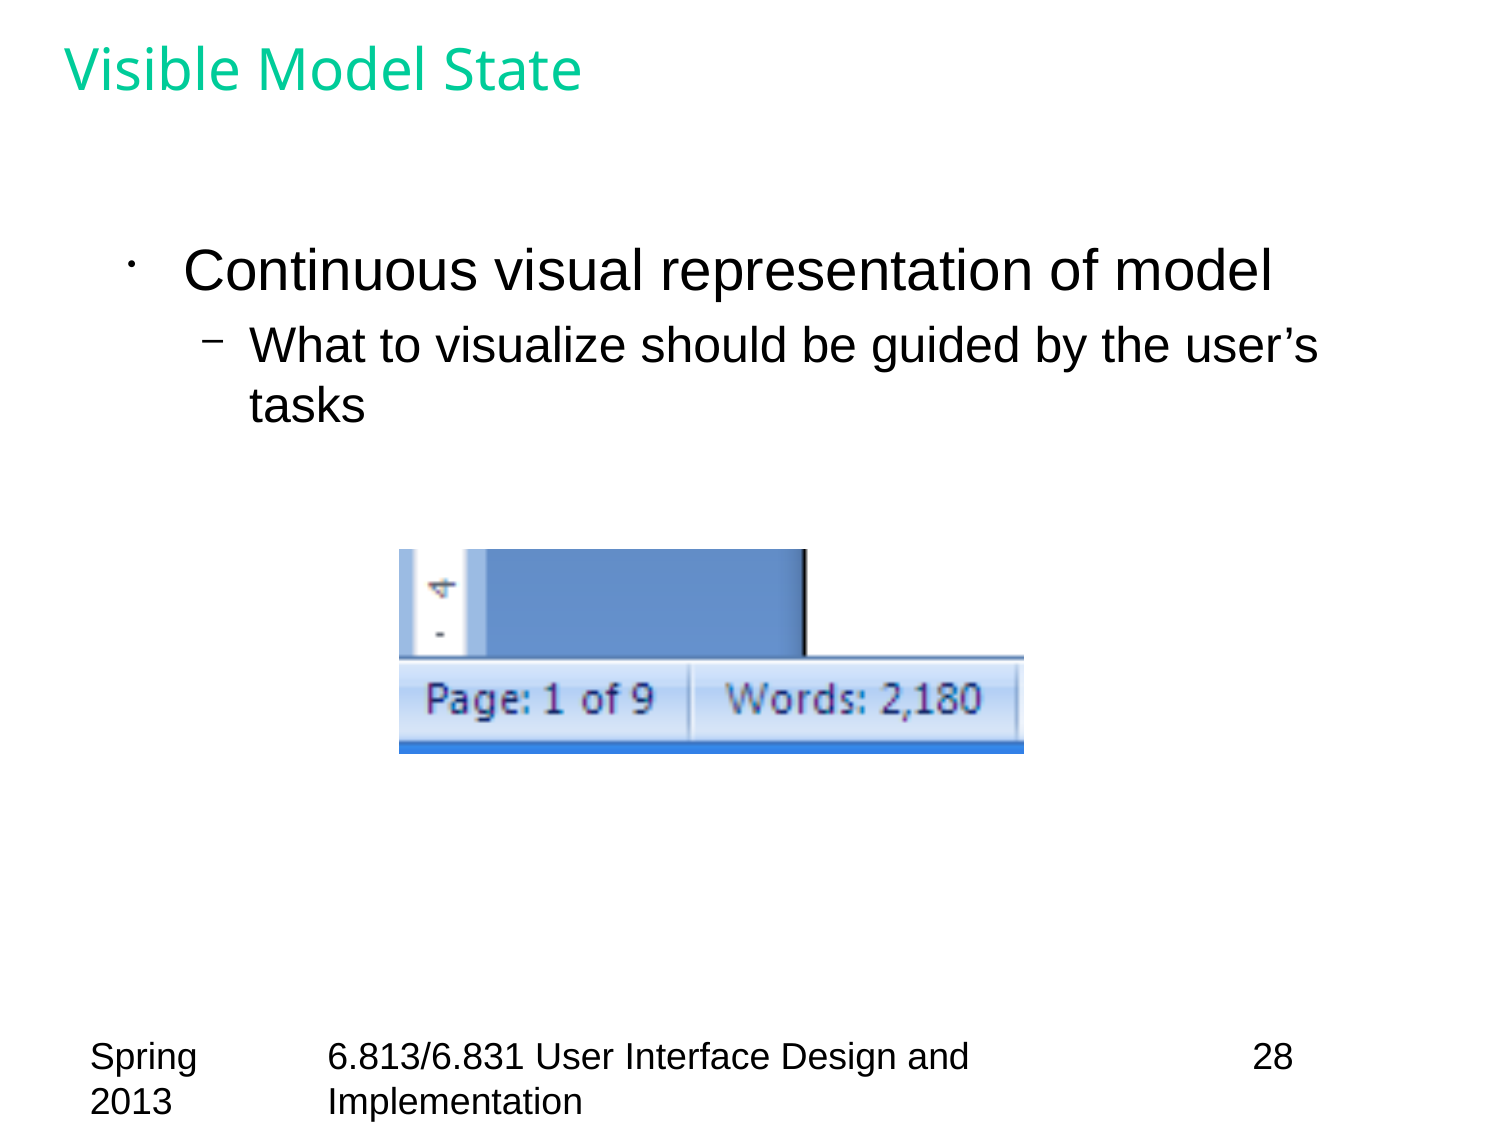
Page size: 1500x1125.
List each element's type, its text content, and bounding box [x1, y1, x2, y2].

list Continuous visual representation of model What to visualize should be guided by the user’s tasks [112, 224, 1388, 1000]
footer 6.813/6.831 User Interface Design and Implementation [312, 1024, 1225, 1103]
picture [399, 549, 1024, 754]
slide_number Spring 2013 [75, 1024, 300, 1103]
title Visible Model State [50, 24, 1438, 150]
slide_number <number> [1237, 1024, 1425, 1103]
